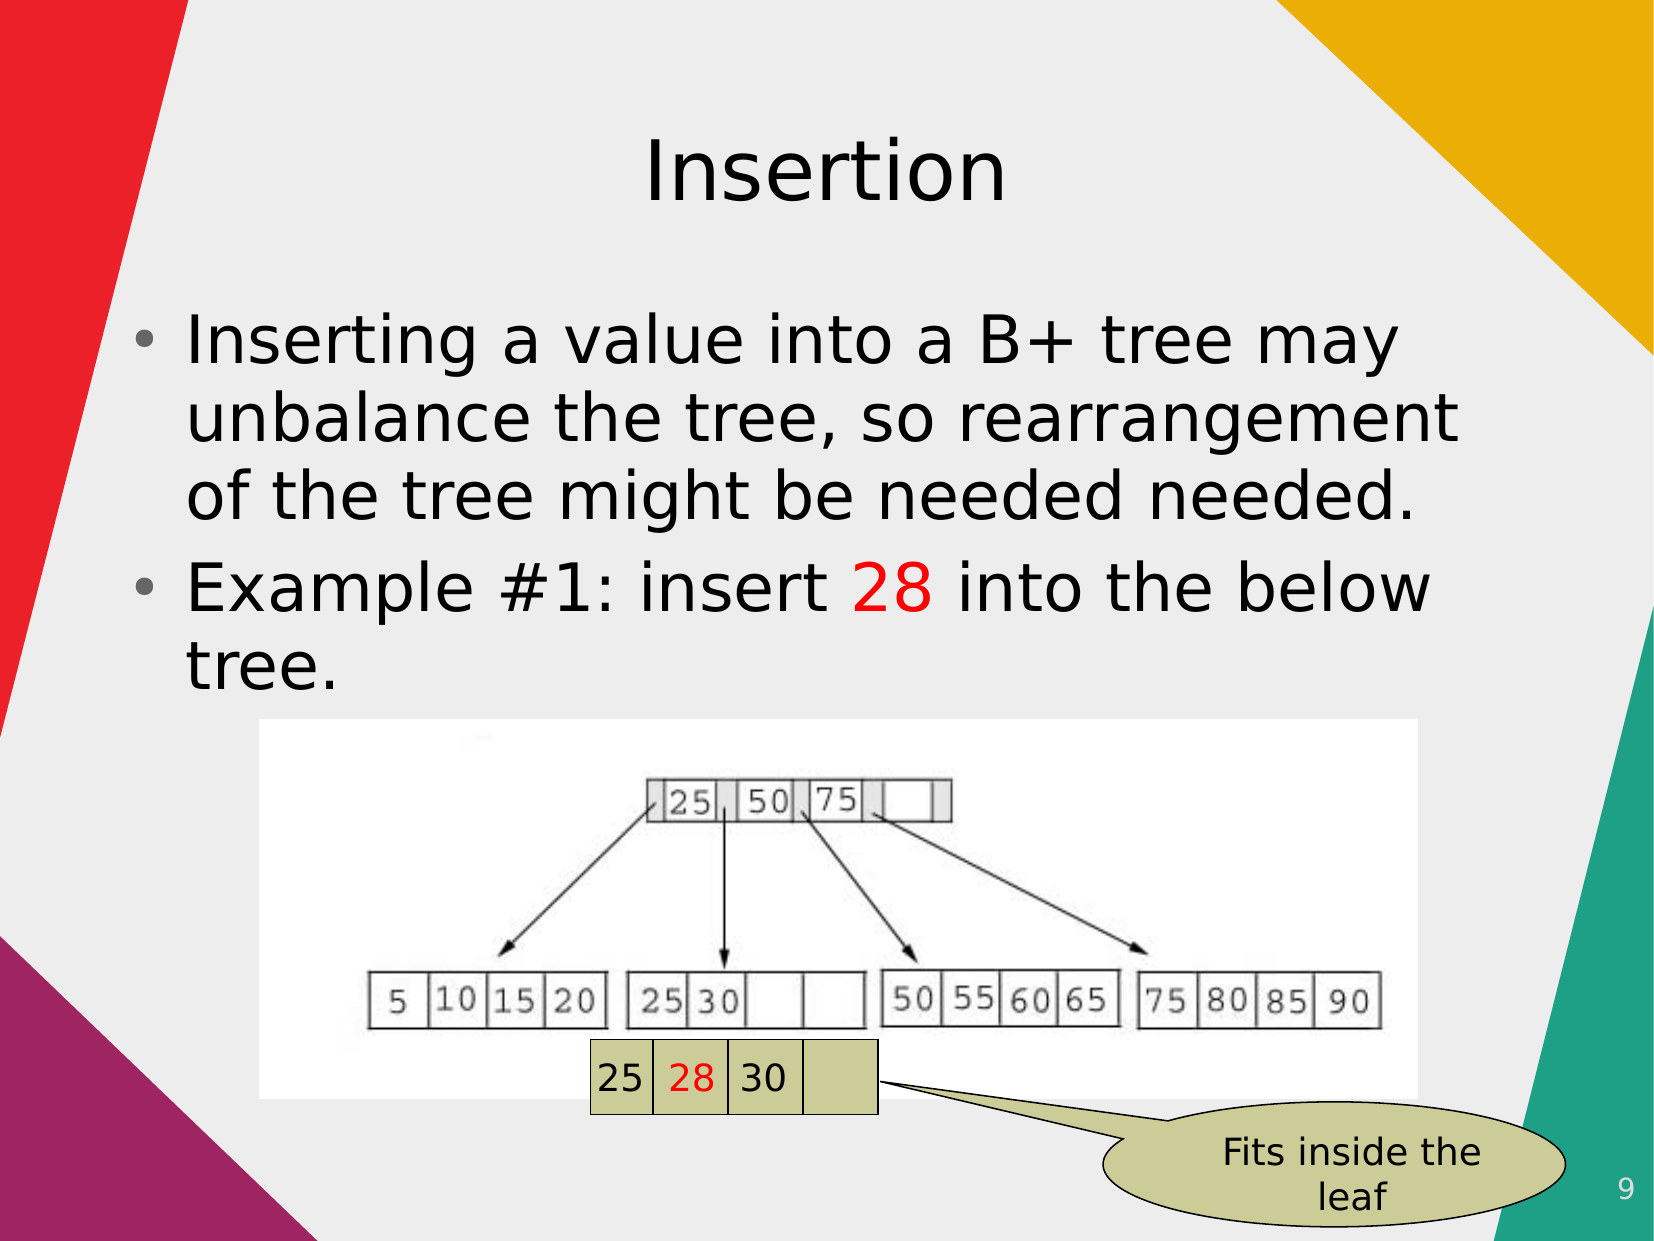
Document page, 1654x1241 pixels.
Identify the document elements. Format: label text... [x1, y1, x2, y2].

picture [259, 719, 1418, 1099]
text_box Fits inside the leaf [880, 1081, 1566, 1227]
list Inserting a value into a B+ tree may unbalance the tree, so rearrangement of the tree might be needed needed. Example #1: insert 28 into the below tree. [114, 302, 1539, 1033]
text_box 25 28 30 [590, 1039, 879, 1115]
title Insertion [114, 73, 1539, 271]
